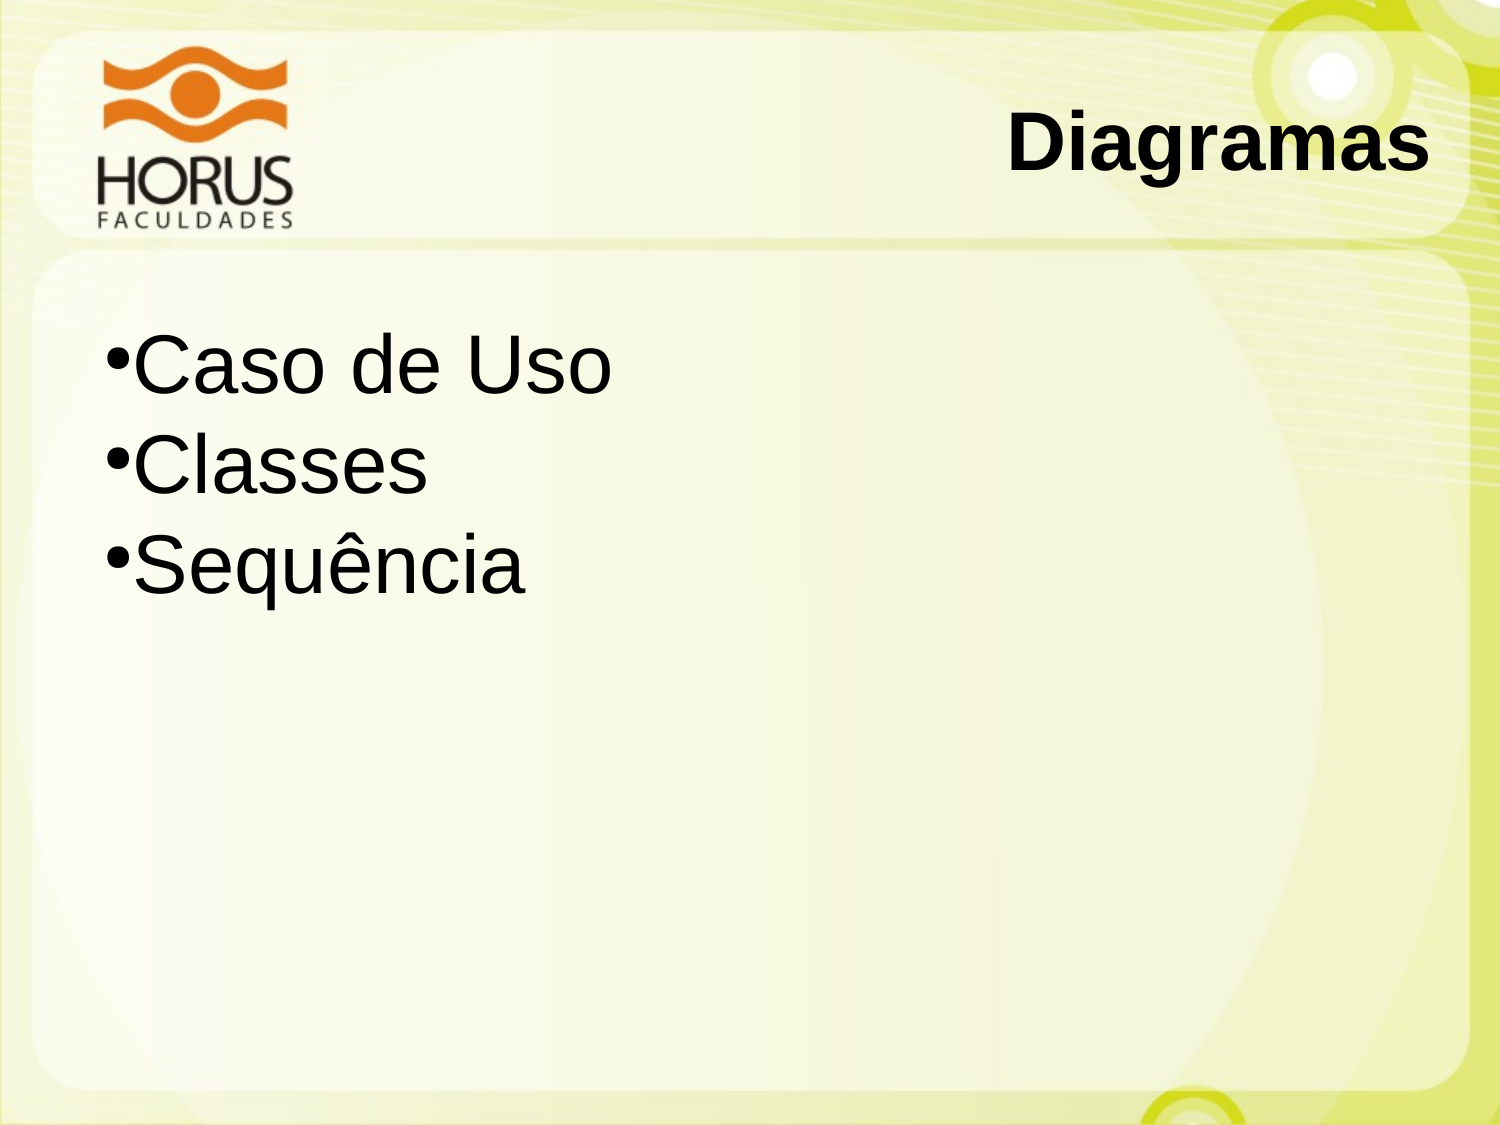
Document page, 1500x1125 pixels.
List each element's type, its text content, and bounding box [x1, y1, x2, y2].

title Diagramas [64, 42, 1447, 232]
picture [0, 0, 1500, 1125]
text_box Caso de Uso Classes Sequência [88, 302, 1412, 988]
